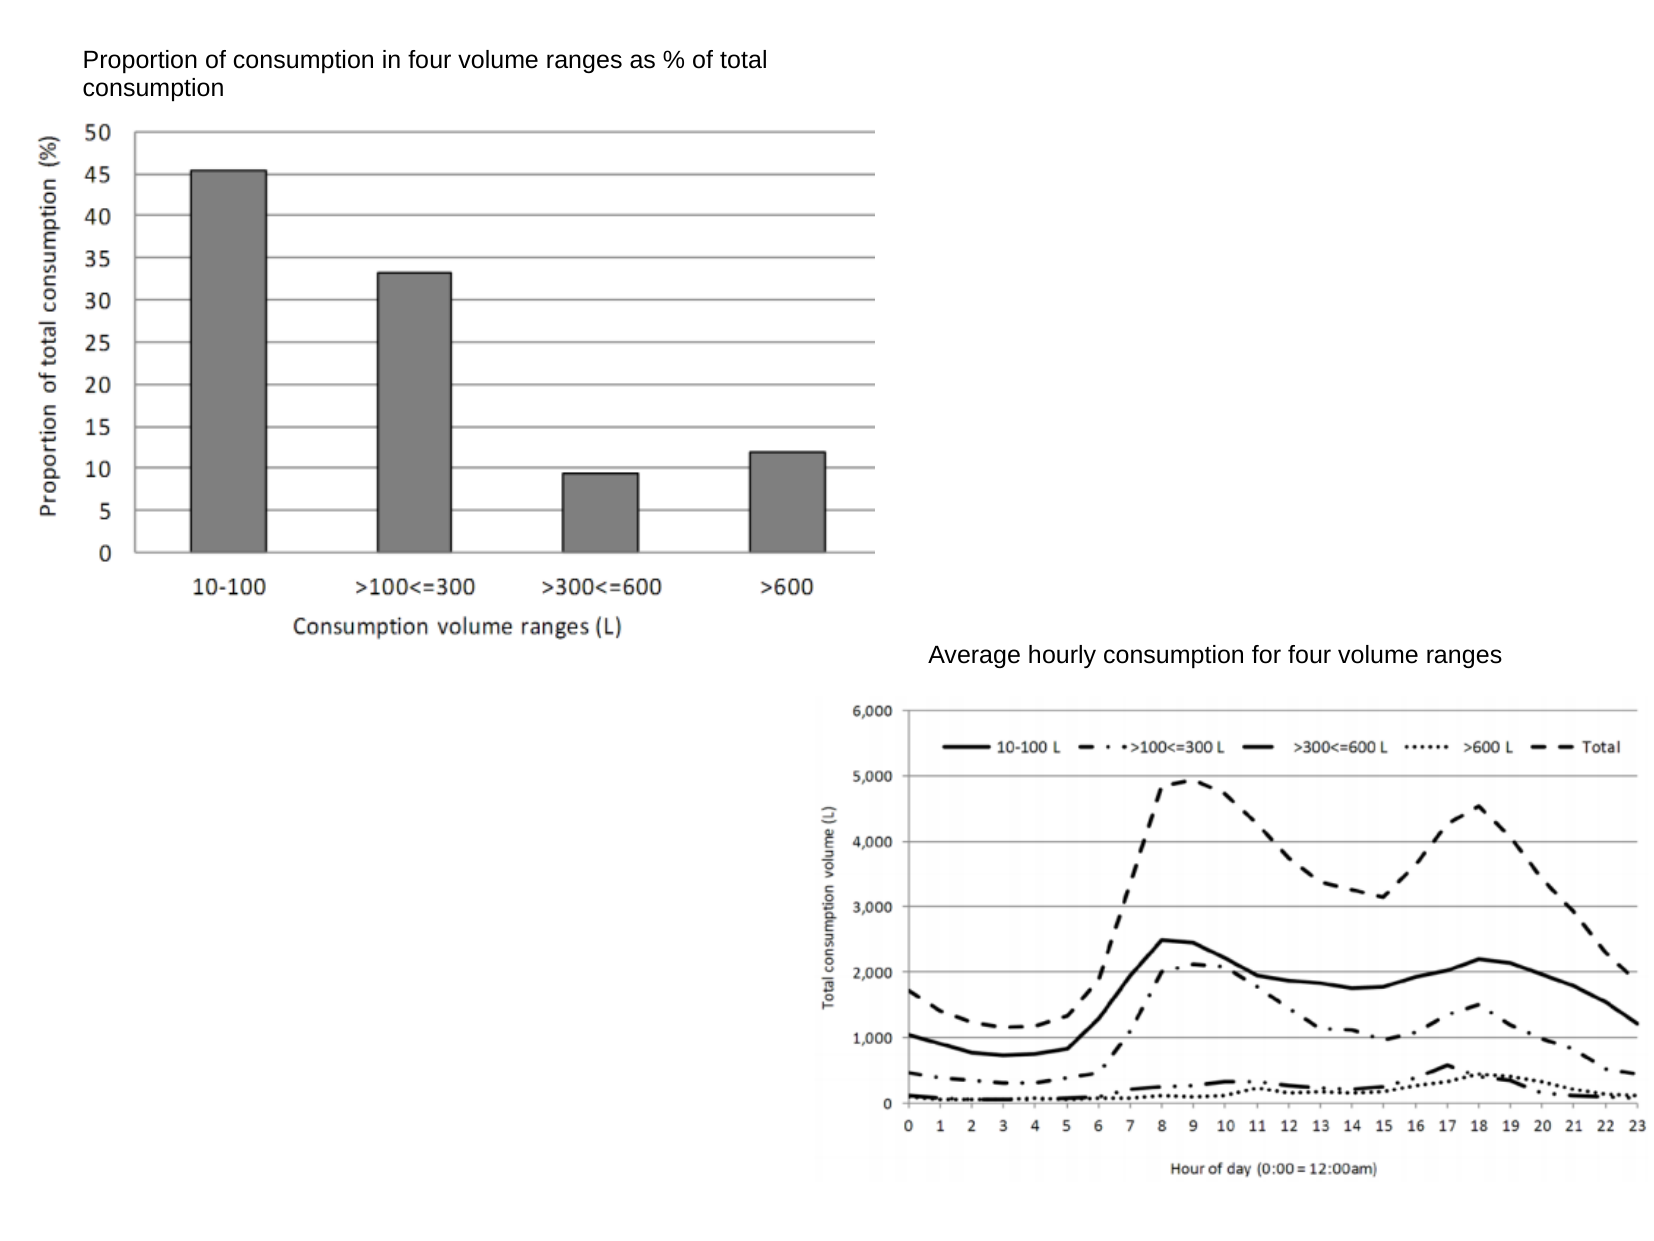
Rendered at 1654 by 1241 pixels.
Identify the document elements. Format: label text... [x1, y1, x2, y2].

title Average hourly consumption for four volume ranges [921, 616, 1630, 721]
title Proportion of consumption in four volume ranges as % of total consumption [82, 35, 792, 118]
picture [814, 696, 1649, 1182]
picture [31, 118, 875, 644]
